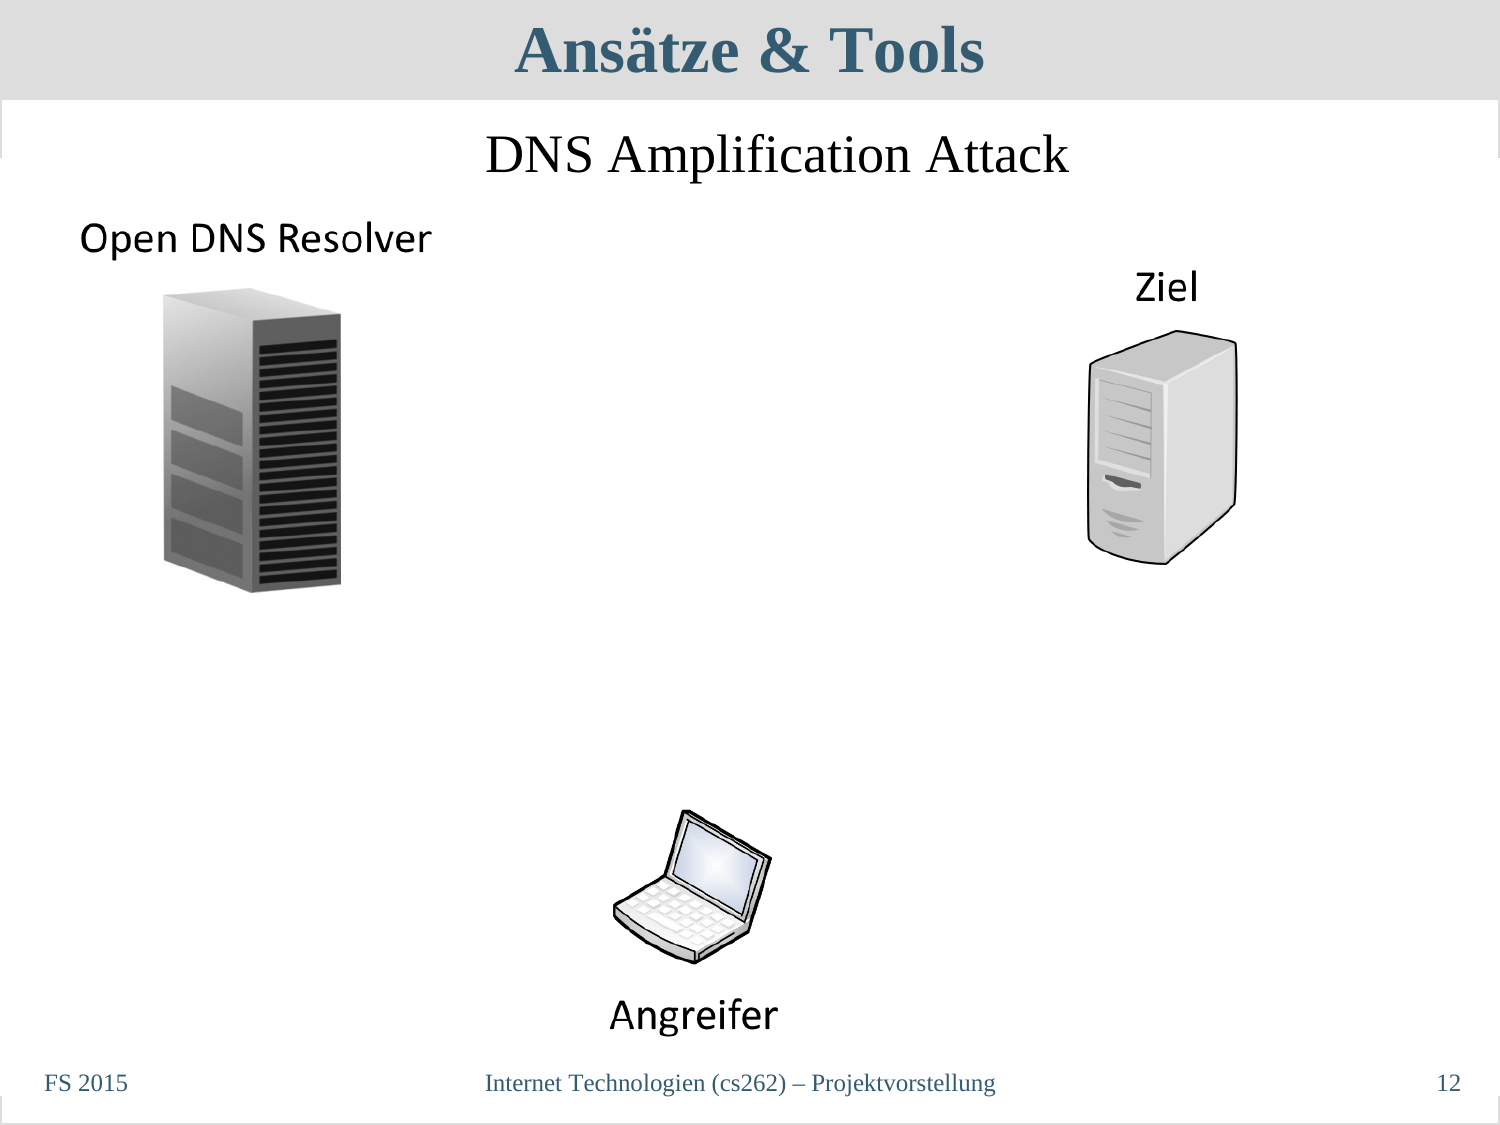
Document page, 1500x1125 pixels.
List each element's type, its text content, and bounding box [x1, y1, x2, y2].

list DNS Amplification Attack [0, 116, 1500, 1004]
text_box Internet Technologien (cs262) – Projektvorstellung [300, 1058, 1201, 1107]
picture [0, 1004, 1500, 1096]
text_box <Nummer> [1375, 1058, 1477, 1097]
text_box FS 2015 [29, 1058, 195, 1097]
title Ansätze & Tools [0, 0, 1500, 100]
